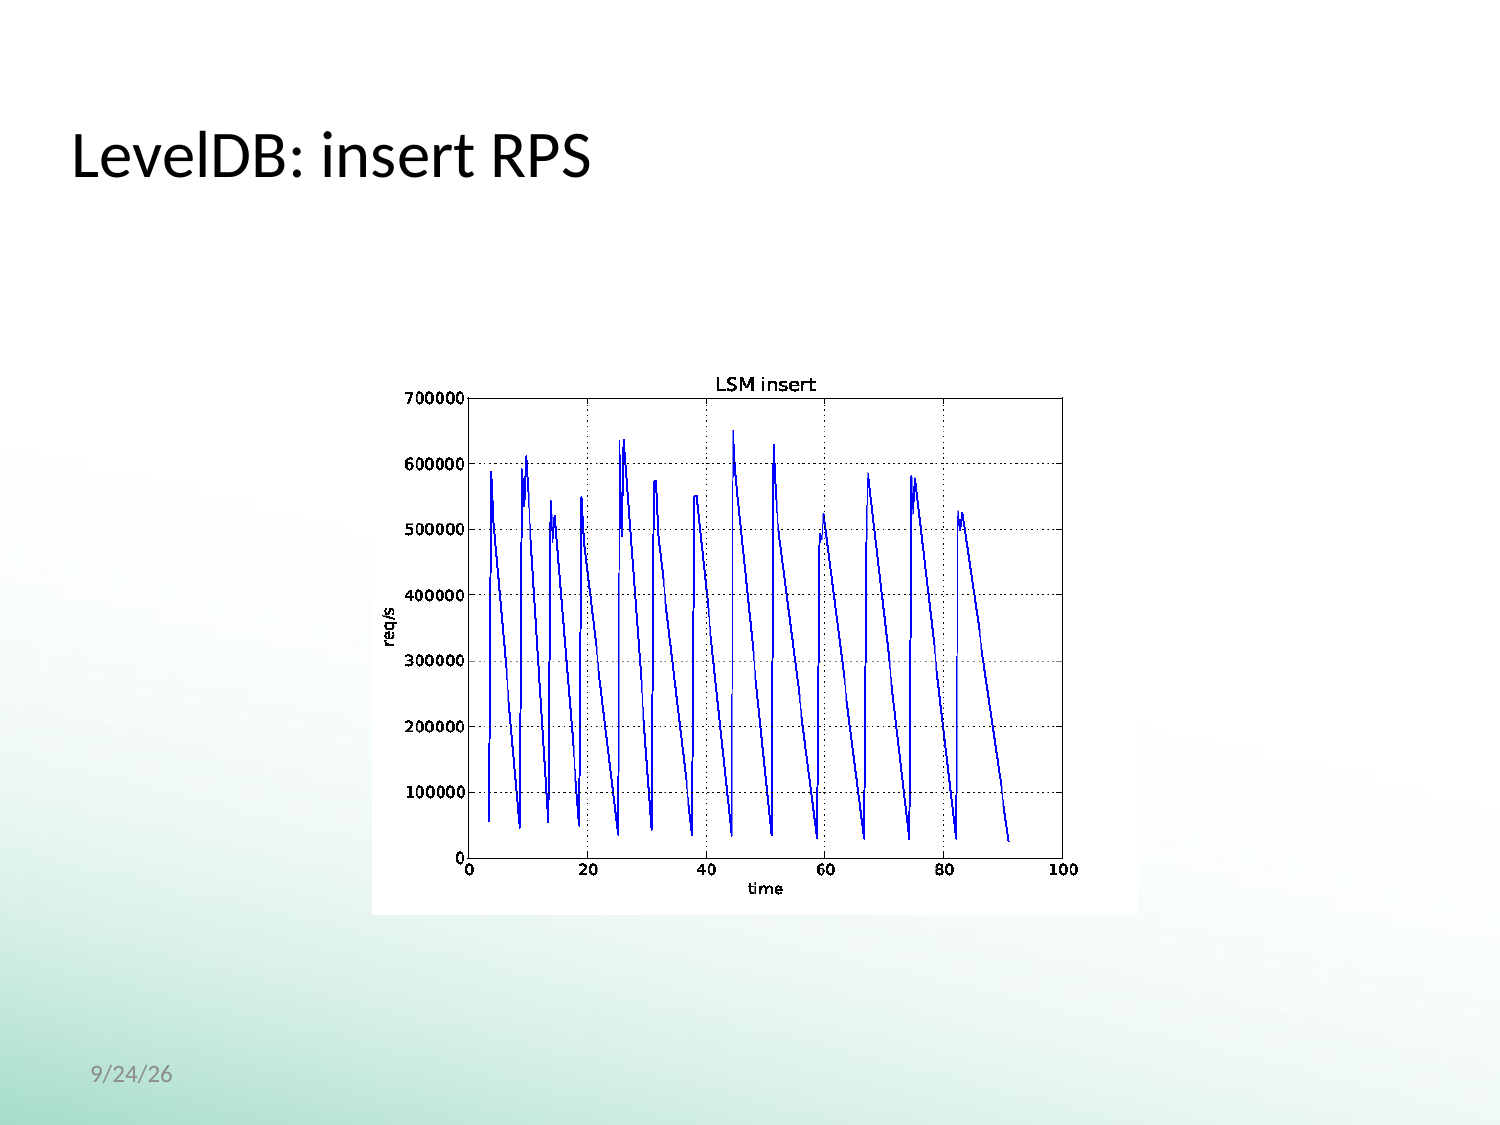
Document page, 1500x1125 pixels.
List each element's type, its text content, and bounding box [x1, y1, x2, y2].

title LevelDB: insert RPS [71, 90, 1422, 231]
picture [0, 0, 1500, 1125]
